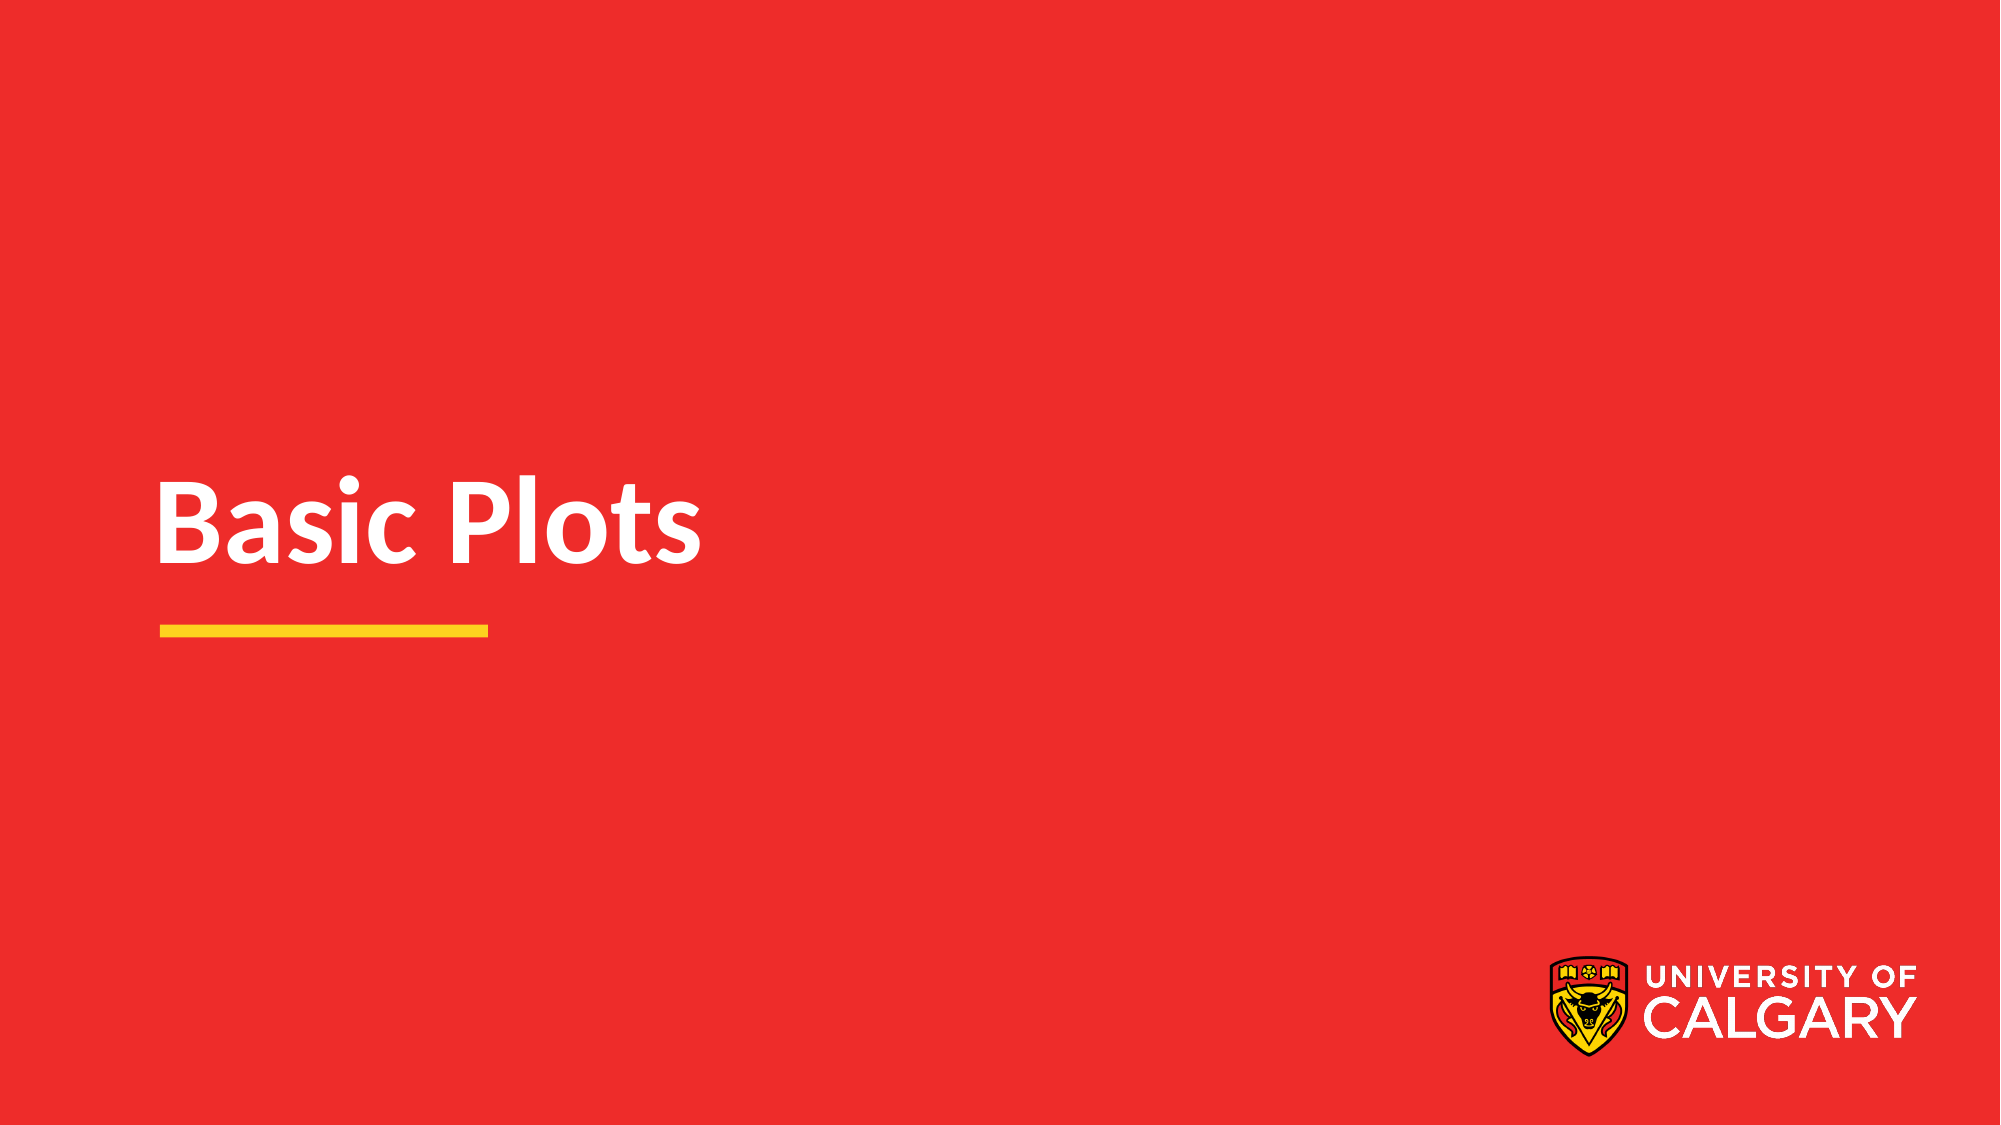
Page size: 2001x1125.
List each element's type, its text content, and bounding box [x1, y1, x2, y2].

picture [1508, 924, 1958, 1079]
title Basic Plots [138, 160, 1639, 598]
